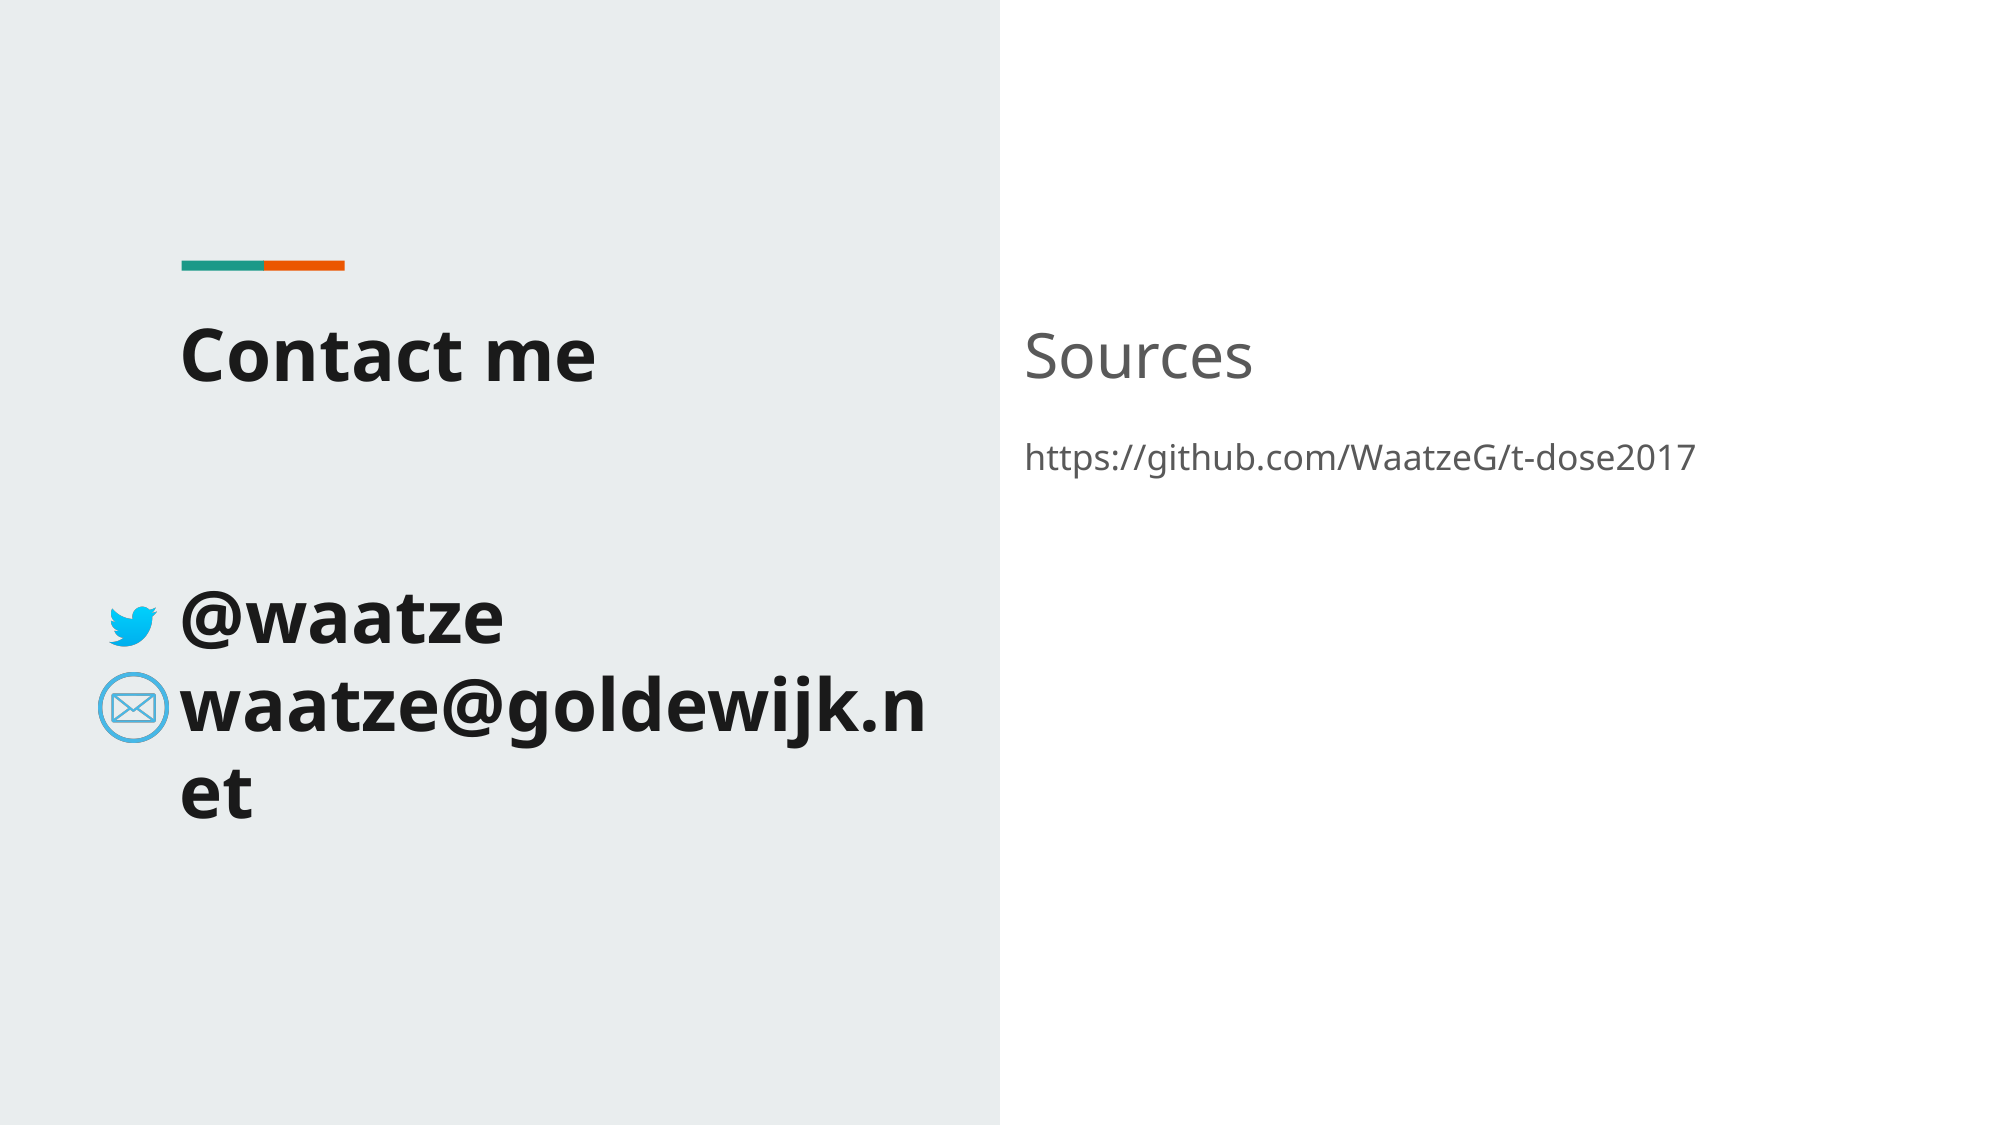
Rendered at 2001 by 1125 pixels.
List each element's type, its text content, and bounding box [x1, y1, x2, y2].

title Contact me @waatze waatze@goldewijk.net [159, 288, 988, 658]
list Sources https://github.com/WaatzeG/t-dose2017 [1004, 295, 1870, 958]
picture [105, 598, 161, 655]
picture [98, 672, 169, 743]
